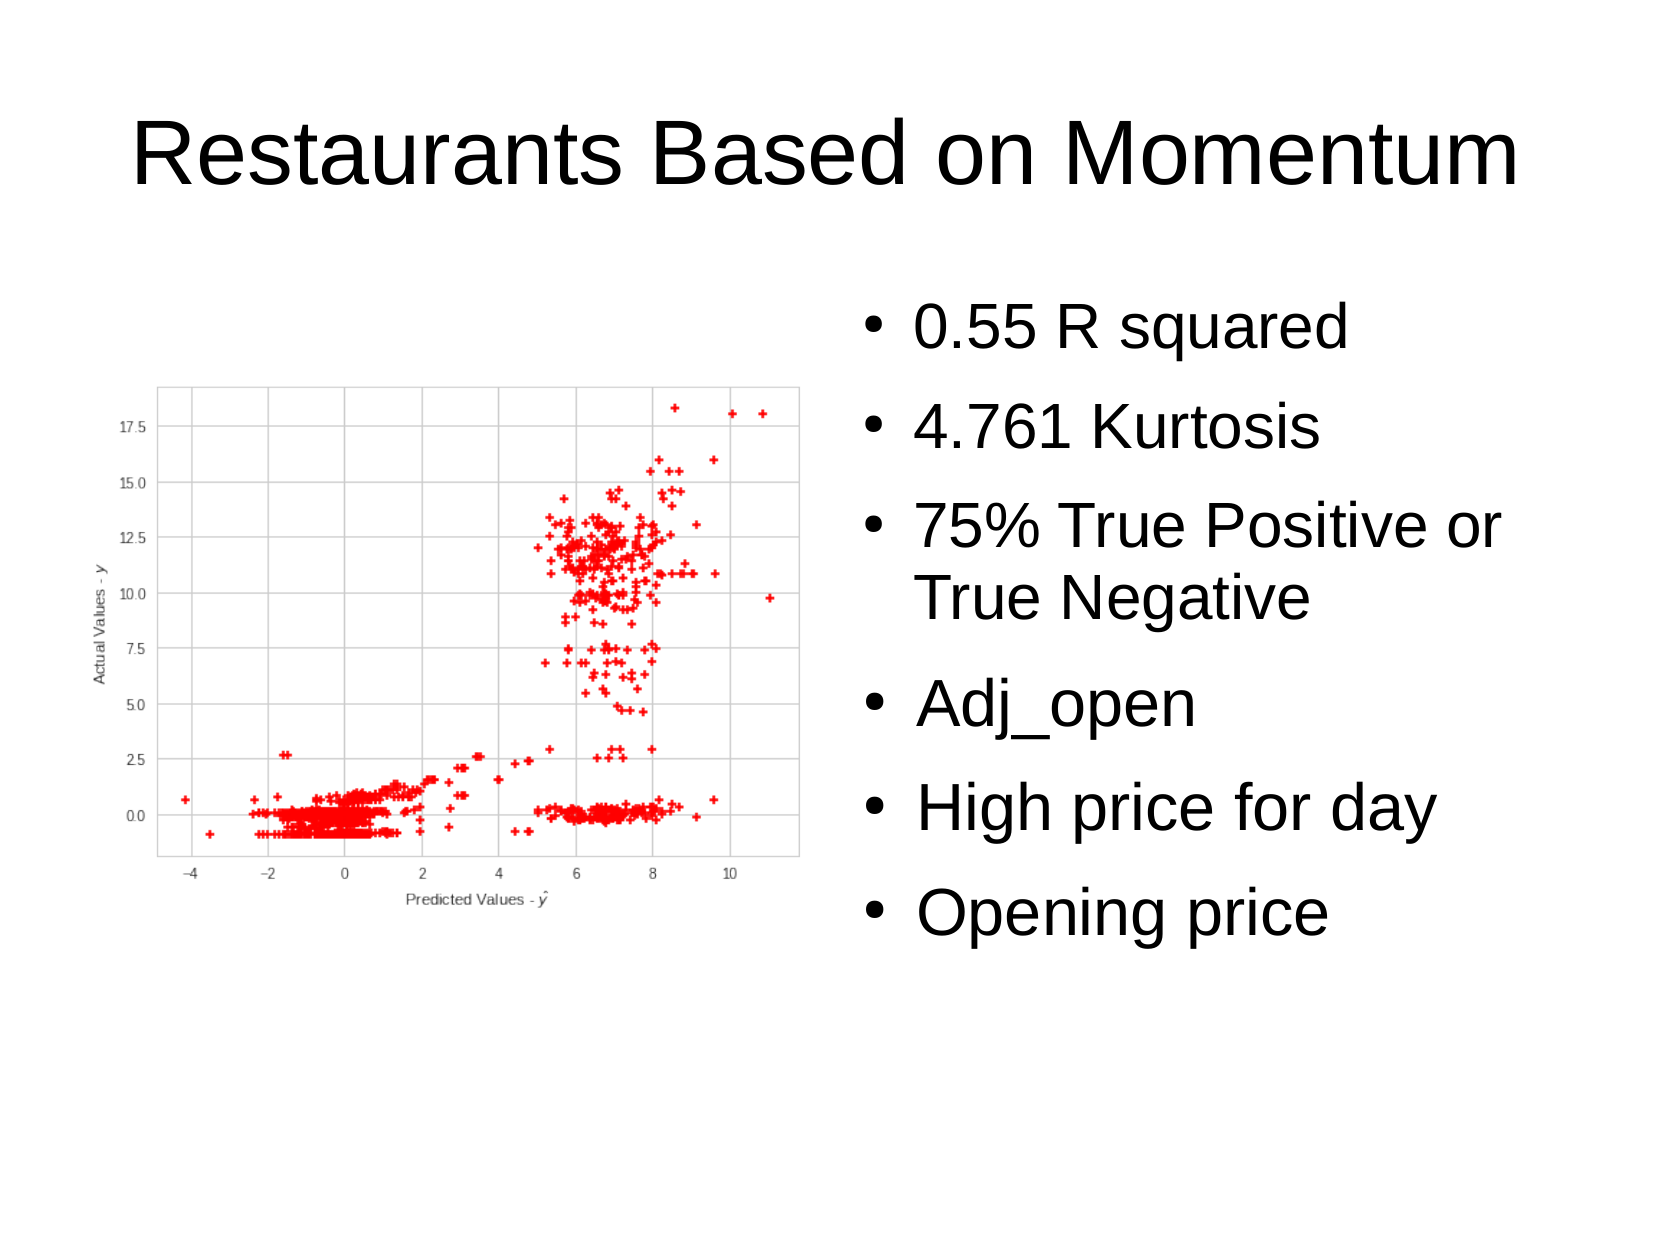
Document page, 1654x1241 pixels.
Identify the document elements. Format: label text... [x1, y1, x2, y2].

list 0.55 R squared 4.761 Kurtosis 75% True Positive or True Negative [845, 290, 1572, 634]
list Adj_open High price for day Opening price [845, 665, 1572, 1009]
picture [82, 378, 809, 921]
title Restaurants Based on Momentum [82, 49, 1571, 257]
